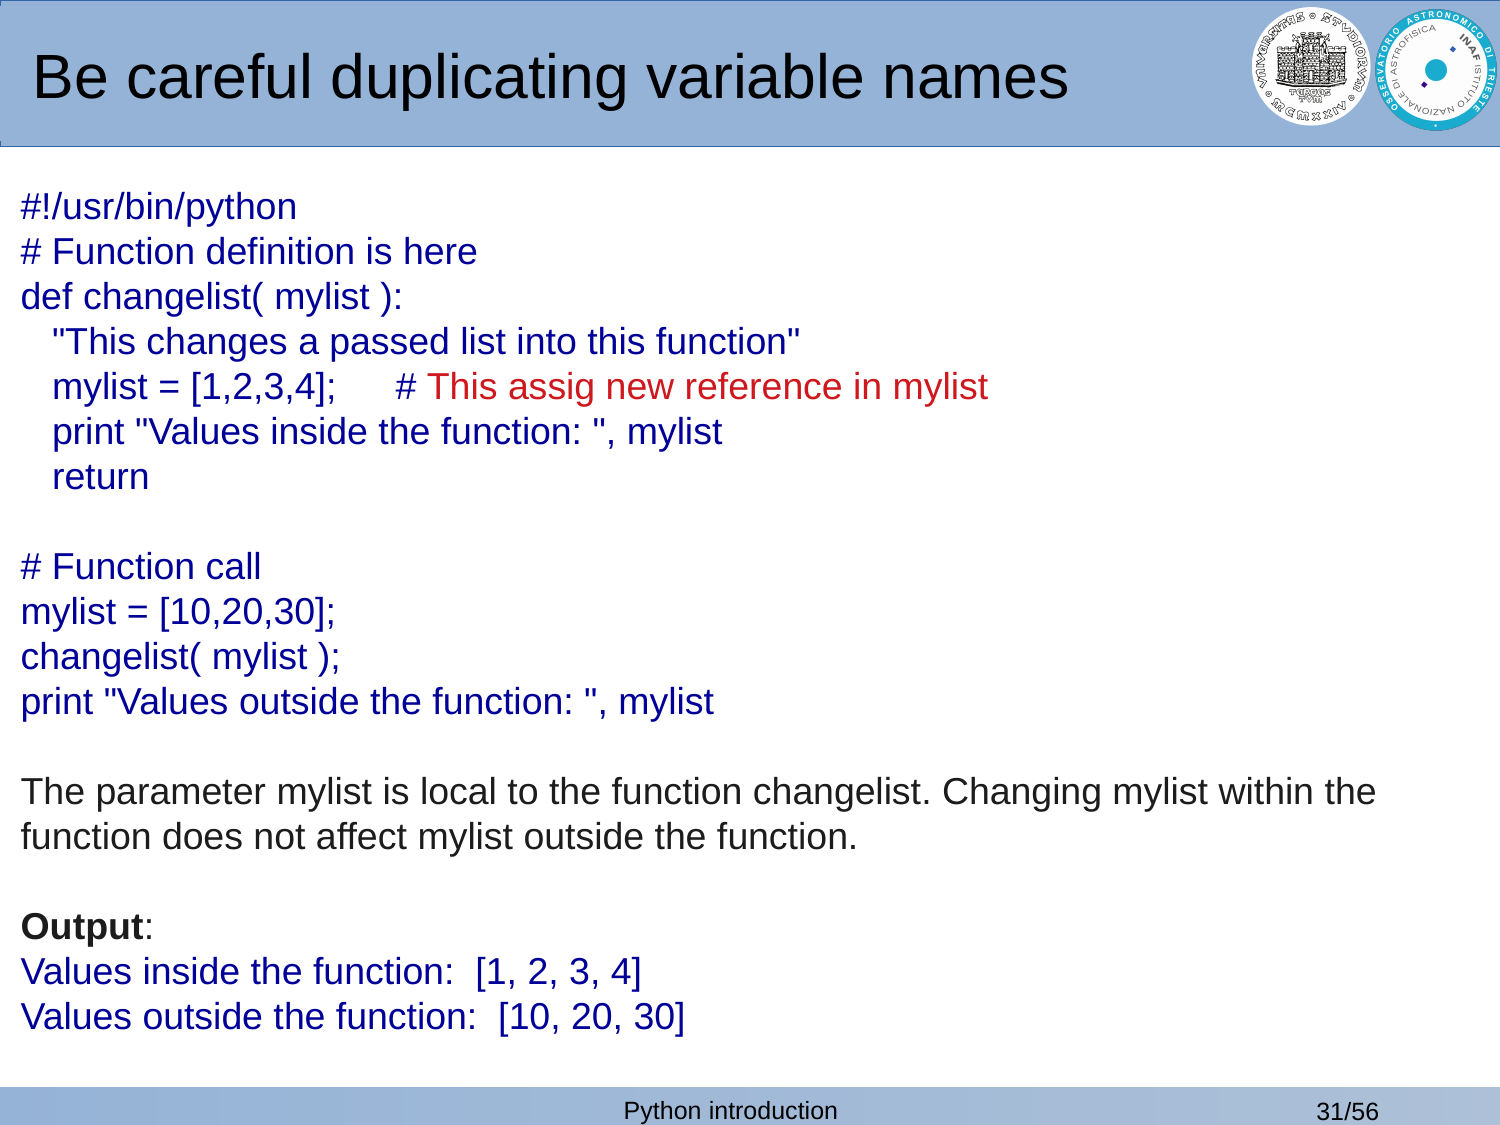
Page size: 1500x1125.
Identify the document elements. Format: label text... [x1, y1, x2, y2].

list #!/usr/bin/python # Function definition is here def changelist( mylist ): "This changes a passed list into this function" mylist = [1,2,3,4]; # This assig new reference in mylist print "Values inside the function: ", mylist return # Function call mylist = [10,20,30]; changelist( mylist ); print "Values outside the function: ", mylist The parameter mylist is local to the function changelist. Changing mylist within the function does not affect mylist outside the function. Output: Values inside the function: [1, 2, 3, 4] Values outside the function: [10, 20, 30] [5, 174, 1500, 1111]
picture [1252, 0, 1500, 156]
text_box Be careful duplicating variable names [0, 5, 1243, 141]
